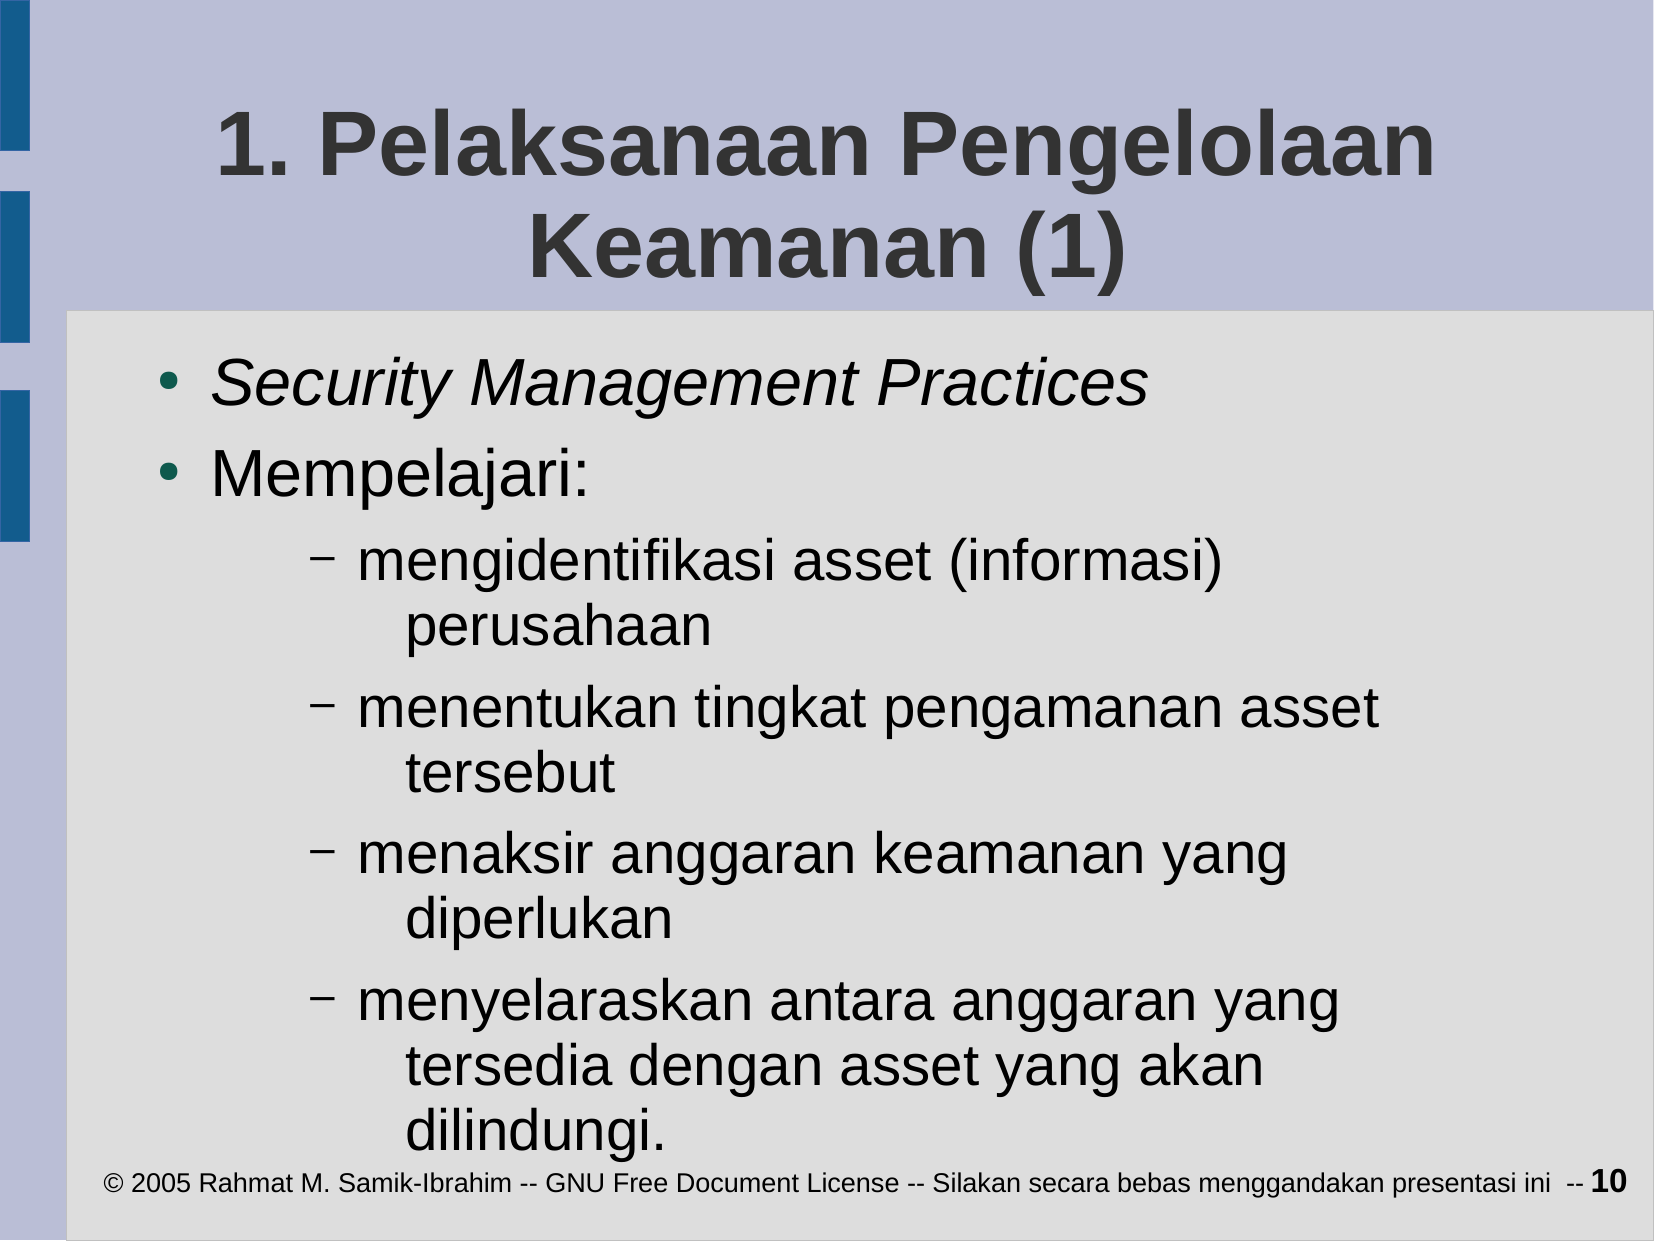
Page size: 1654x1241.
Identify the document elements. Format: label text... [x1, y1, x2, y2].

list Security Management Practices Mempelajari: mengidentifikasi asset (informasi) perusahaan menentukan tingkat pengamanan asset tersebut menaksir anggaran keamanan yang diperlukan menyelaraskan antara anggaran yang tersedia dengan asset yang akan dilindungi. [121, 344, 1534, 1127]
title 1. Pelaksanaan Pengelolaan Keamanan (1) [121, 91, 1534, 299]
